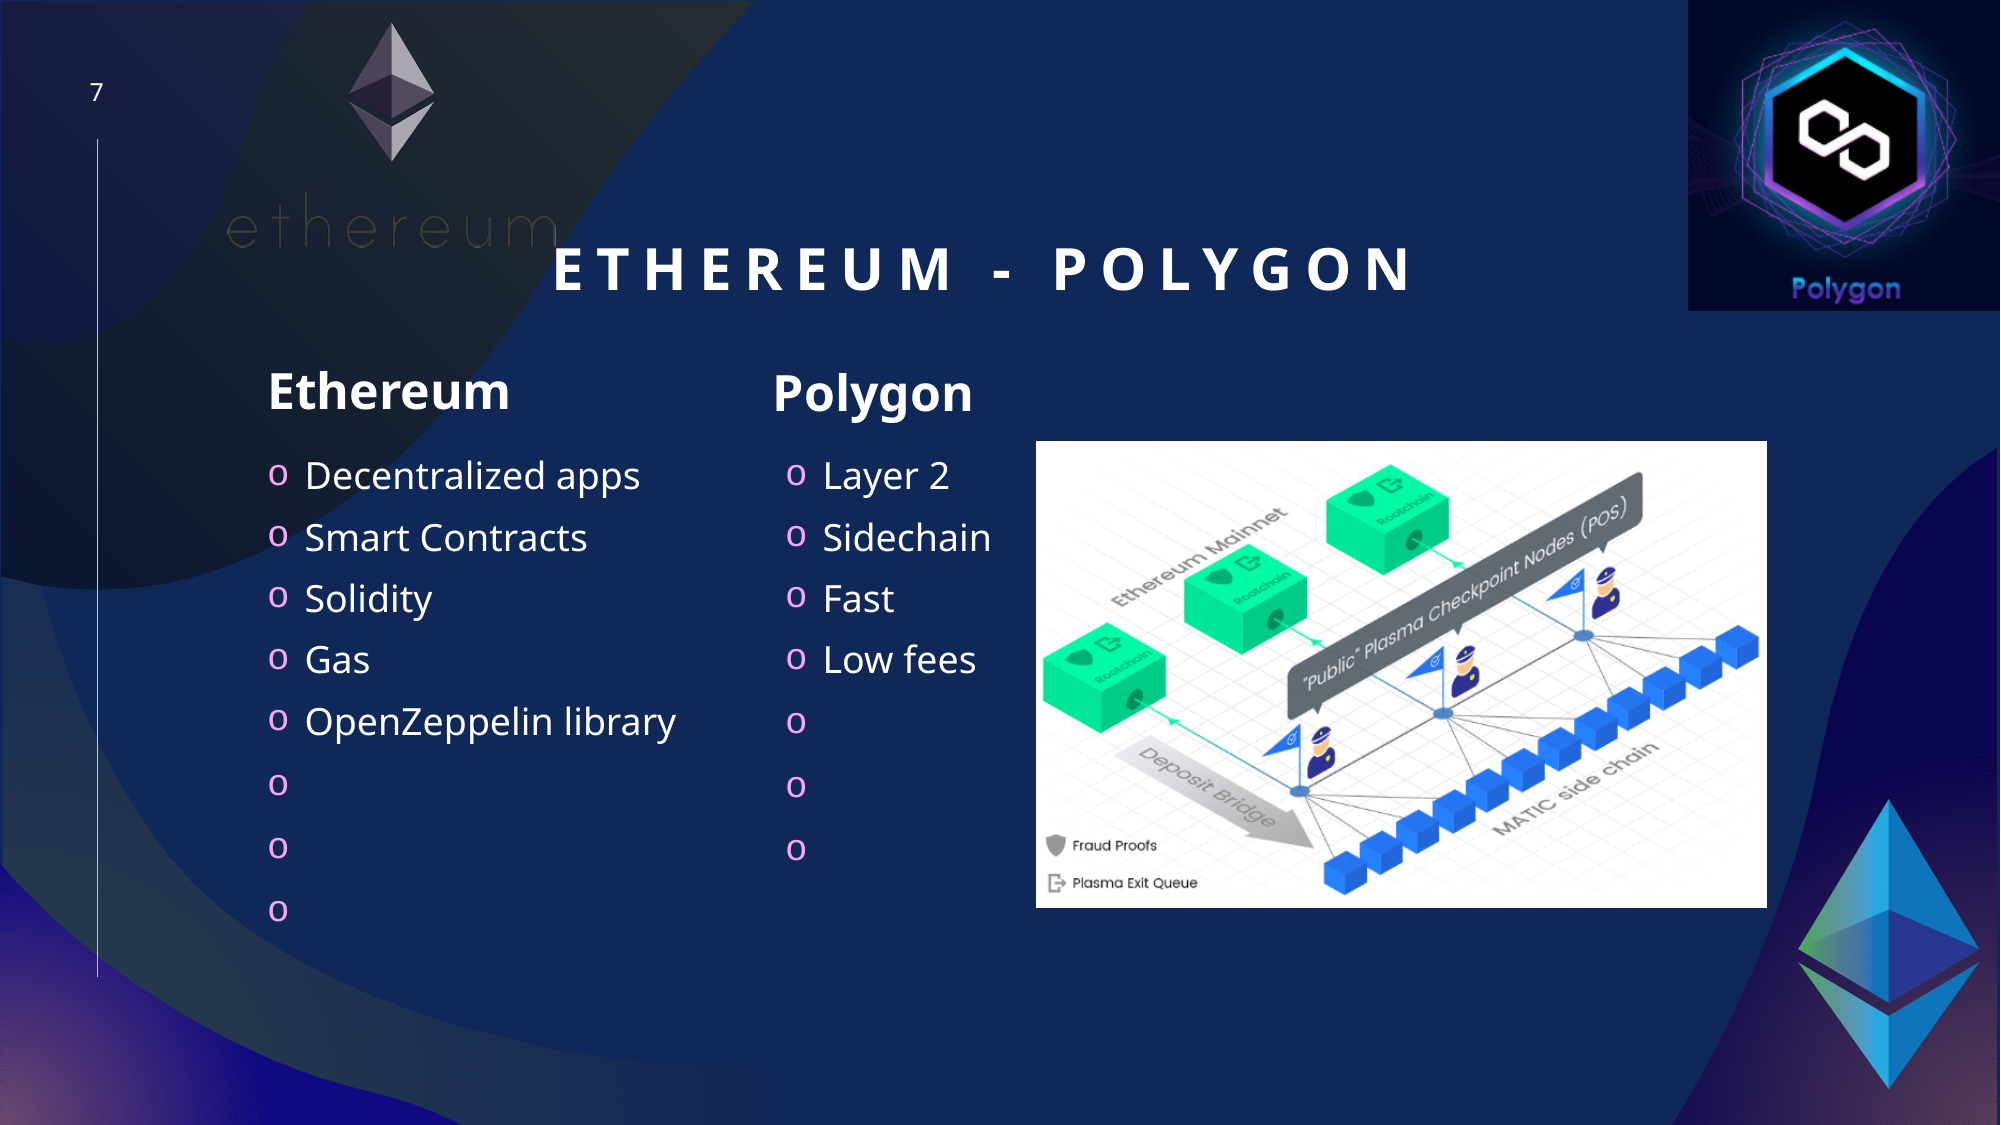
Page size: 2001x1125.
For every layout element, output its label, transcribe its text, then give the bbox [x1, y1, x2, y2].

picture [1798, 799, 1979, 1089]
list Decentralized apps Smart Contracts Solidity Gas OpenZeppelin library [251, 450, 737, 874]
picture [1688, 0, 2000, 311]
picture [1036, 442, 1767, 908]
picture [227, 22, 556, 248]
list Layer 2 Sidechain Fast Low fees [770, 450, 1036, 874]
list Ethereum [251, 358, 737, 440]
title Ethereum - Polygon [253, 135, 1688, 311]
list Polygon [757, 361, 1243, 443]
text_box [53, 67, 140, 119]
